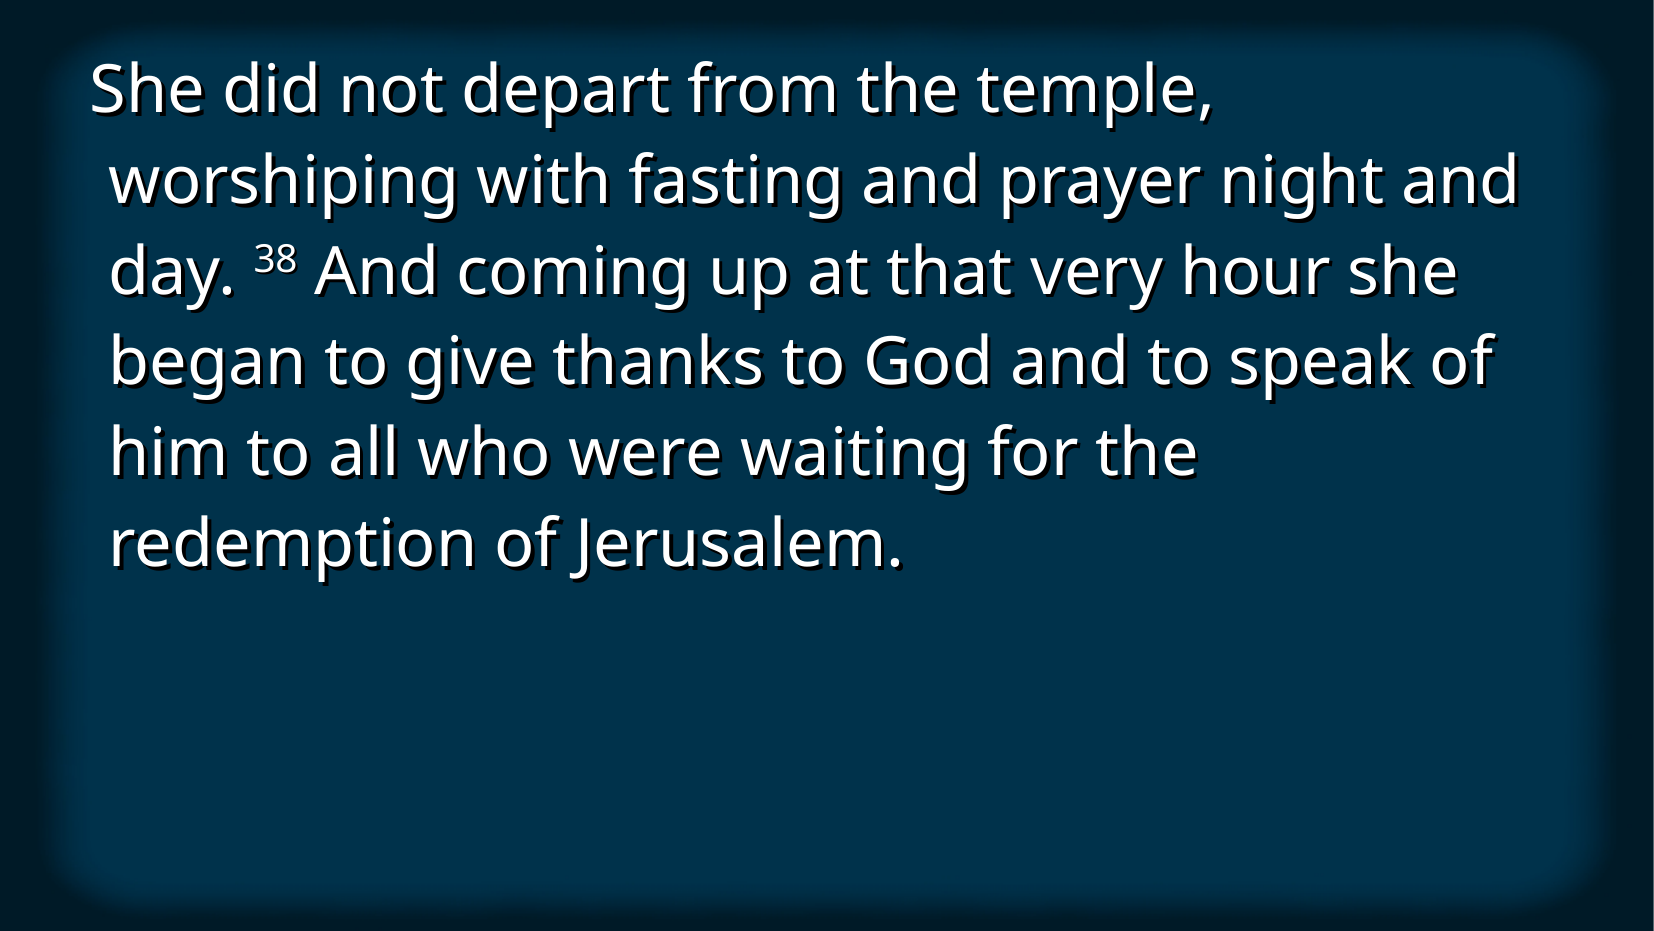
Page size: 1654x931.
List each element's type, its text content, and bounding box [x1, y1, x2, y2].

picture [0, 0, 1654, 931]
text_box She did not depart from the temple, worshiping with fasting and prayer night and day. 38 And coming up at that very hour she began to give thanks to God and to speak of him to all who were waiting for the redemption of Jerusalem. [75, 33, 1591, 493]
